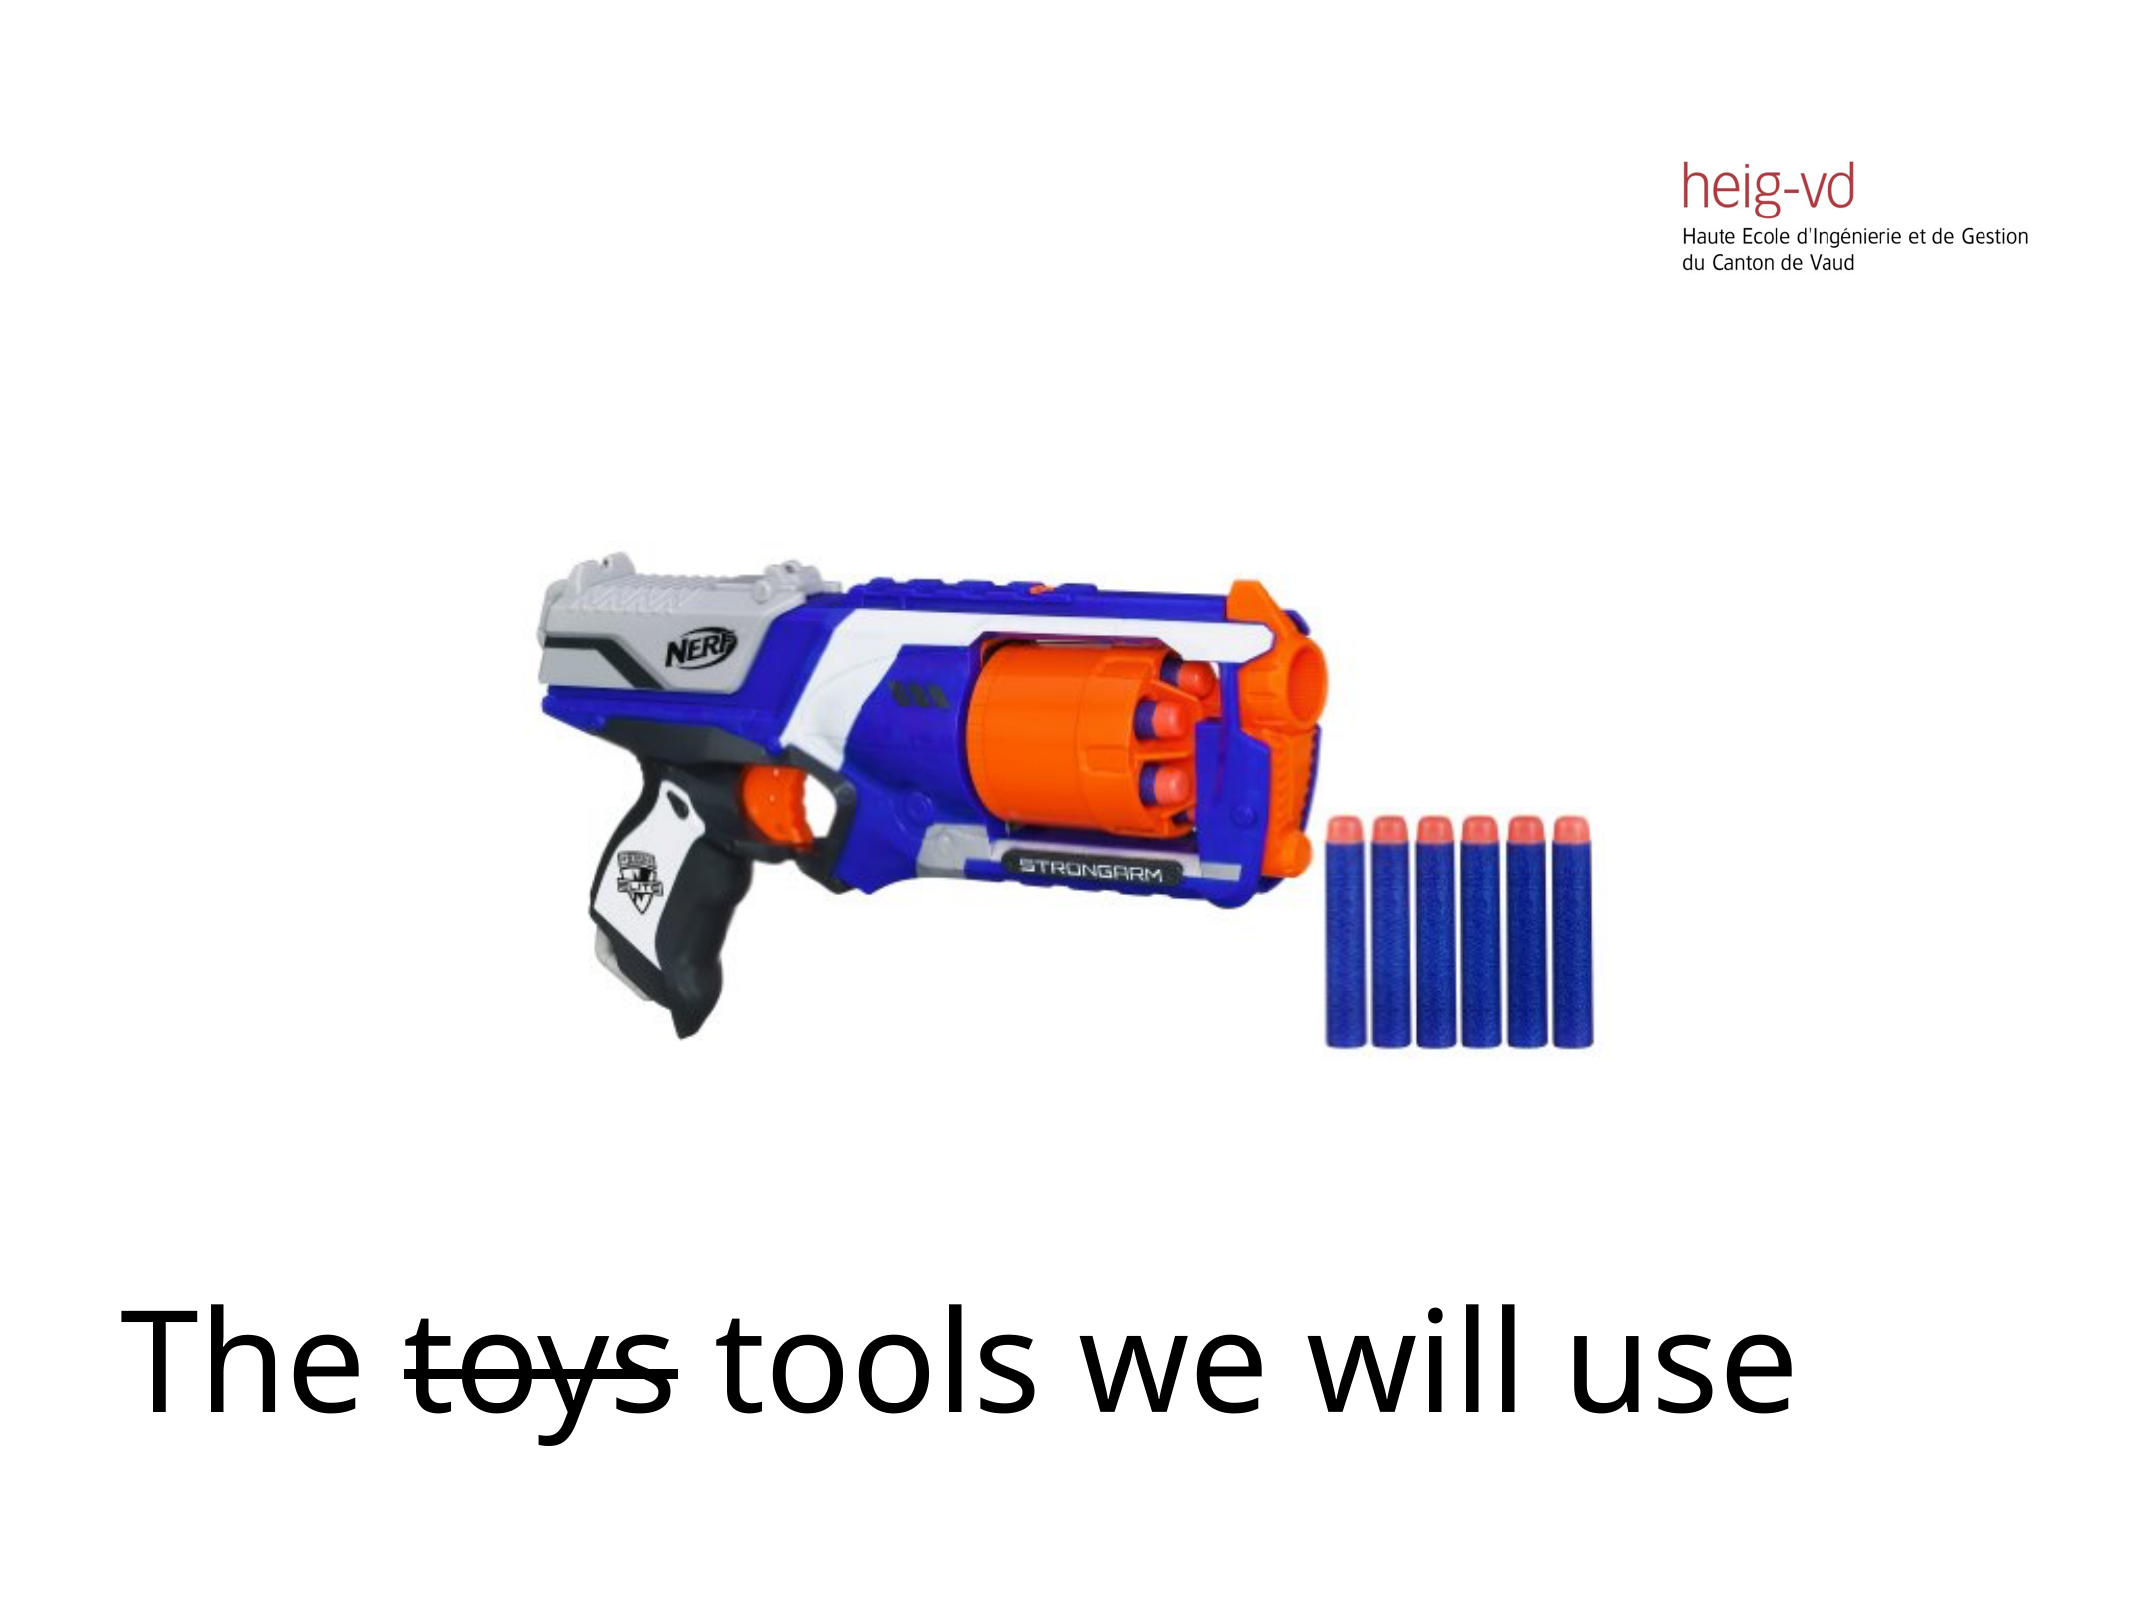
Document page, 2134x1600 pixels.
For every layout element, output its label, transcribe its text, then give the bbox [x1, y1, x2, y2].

text_box The toys tools we will use [112, 1262, 2054, 1449]
picture [1672, 149, 2036, 284]
picture [522, 540, 1611, 1060]
